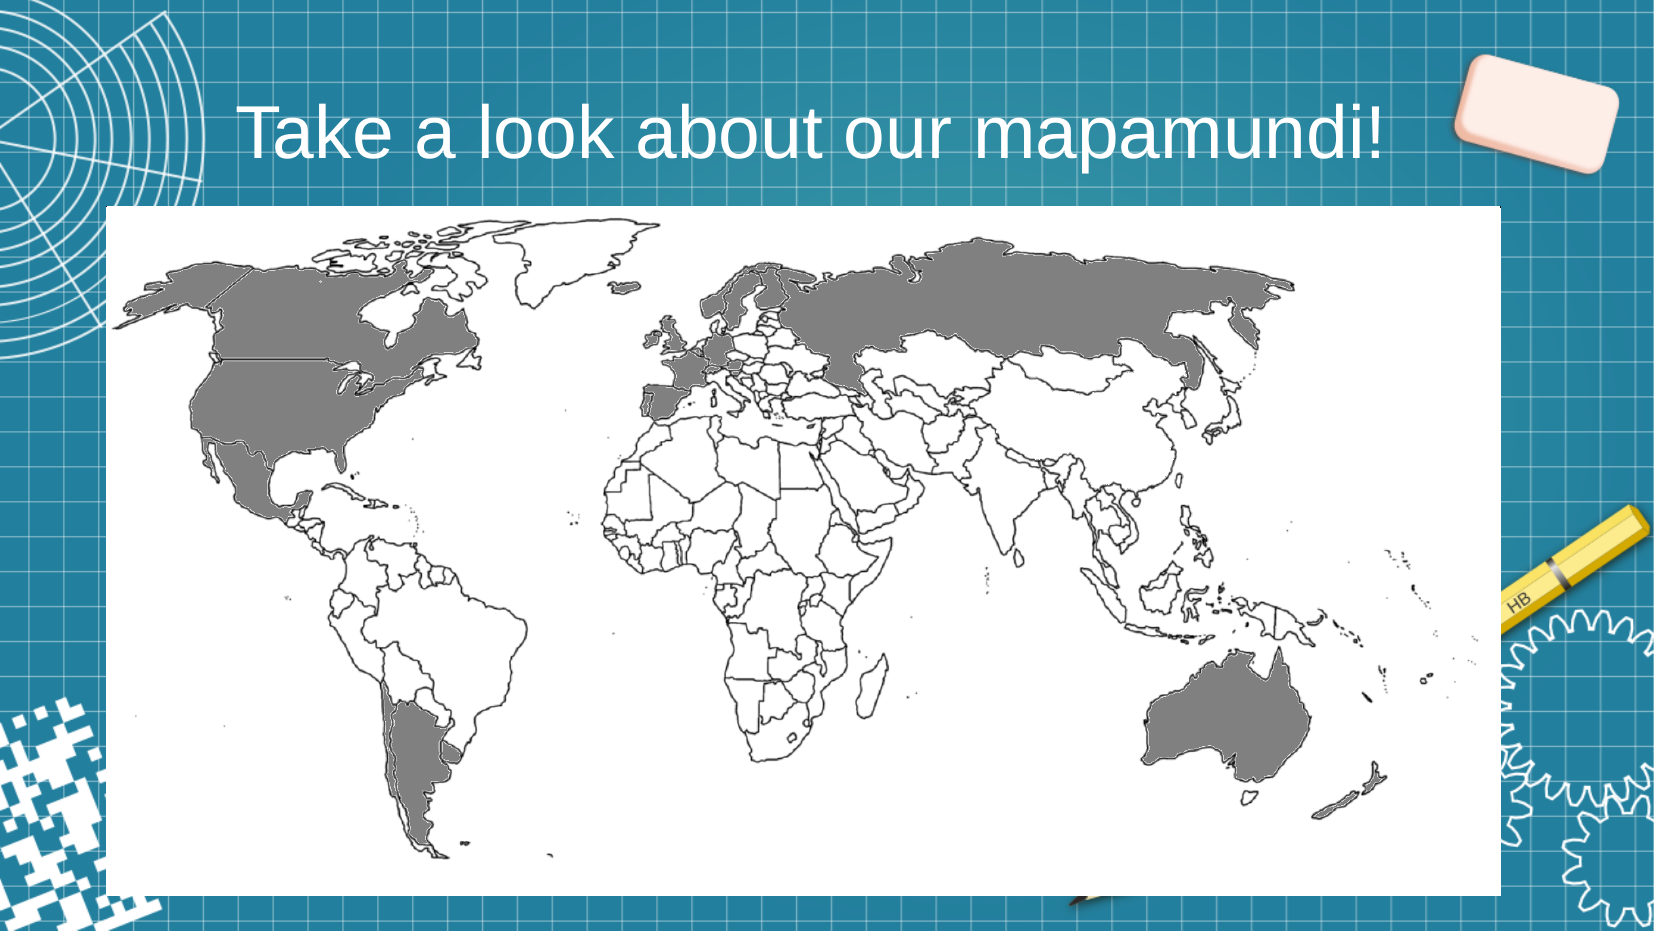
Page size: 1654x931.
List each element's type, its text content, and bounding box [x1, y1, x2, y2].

title Take a look about our mapamundi! [66, 26, 1555, 239]
picture [0, 0, 1654, 931]
